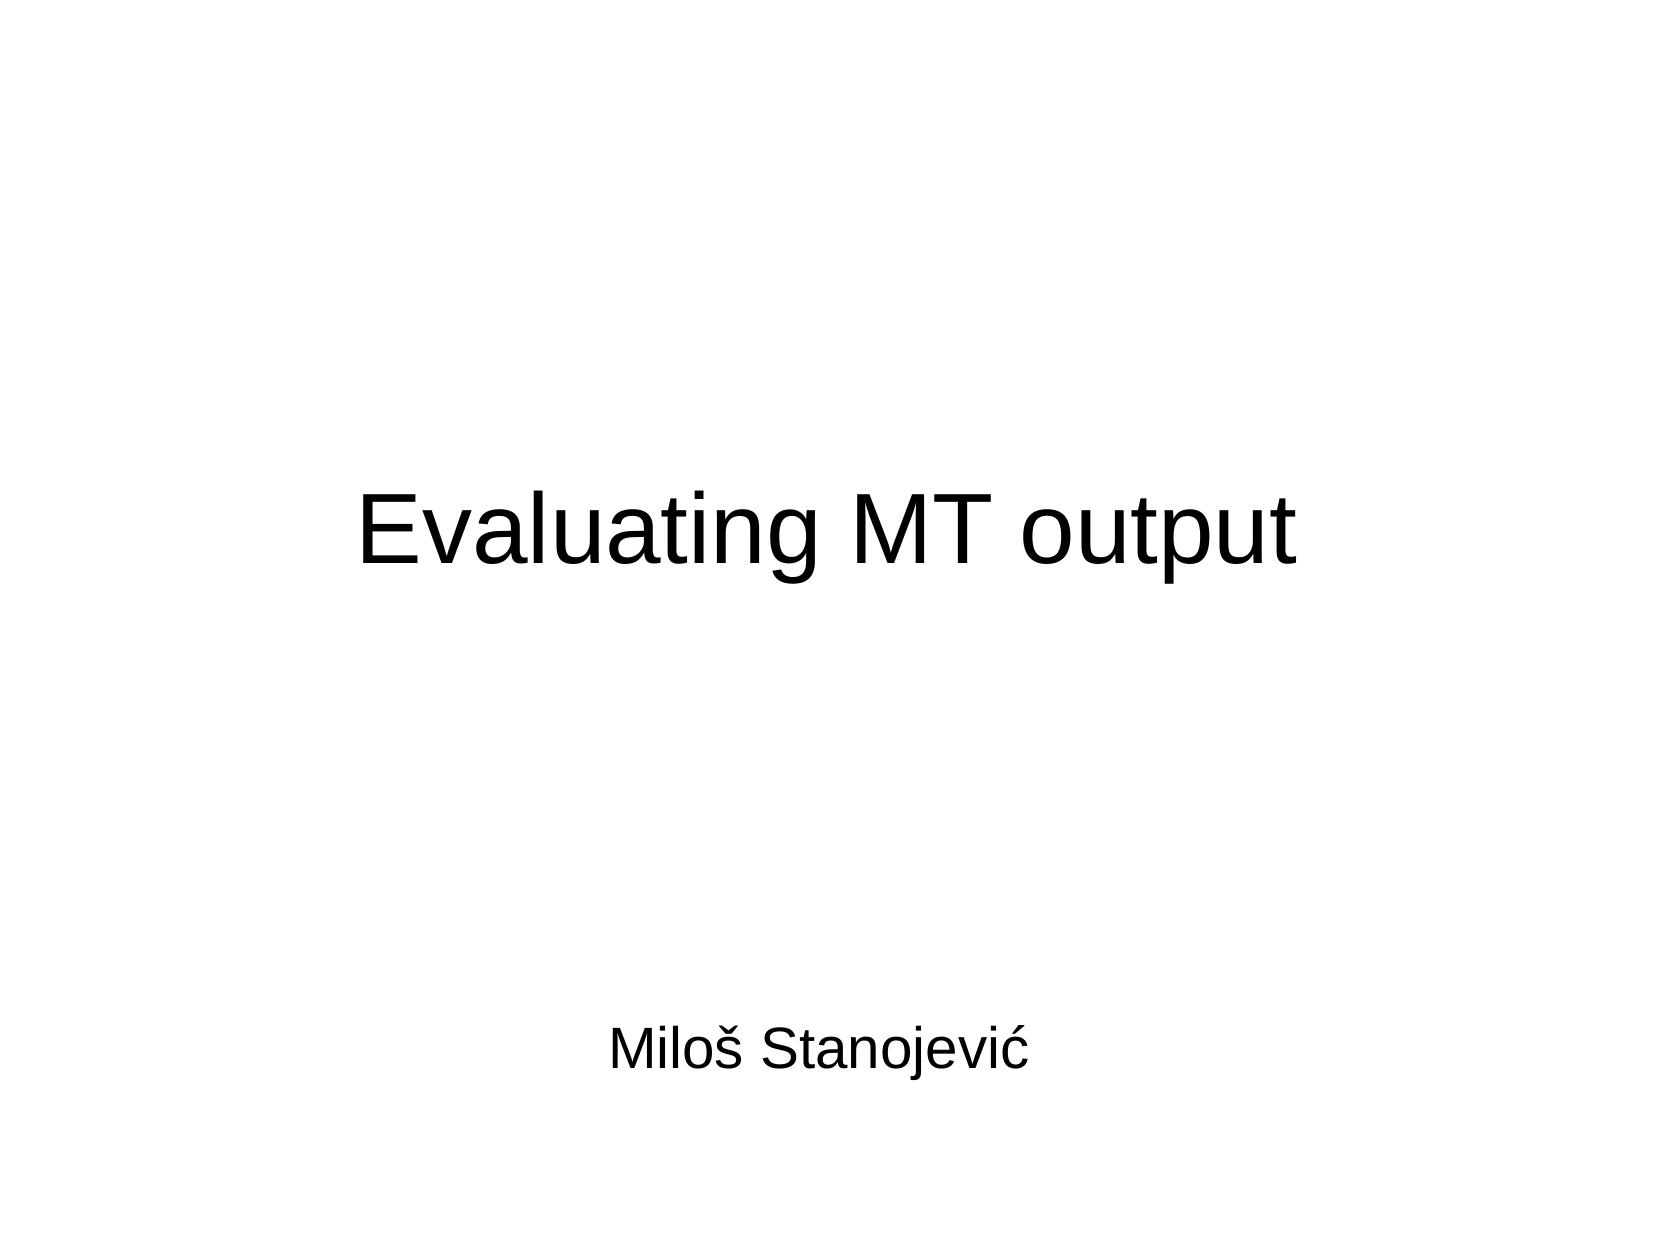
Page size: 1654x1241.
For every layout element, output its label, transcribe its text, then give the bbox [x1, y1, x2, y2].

title Miloš Stanojević [75, 945, 1564, 1153]
subtitle Evaluating MT output [82, 49, 1571, 1010]
